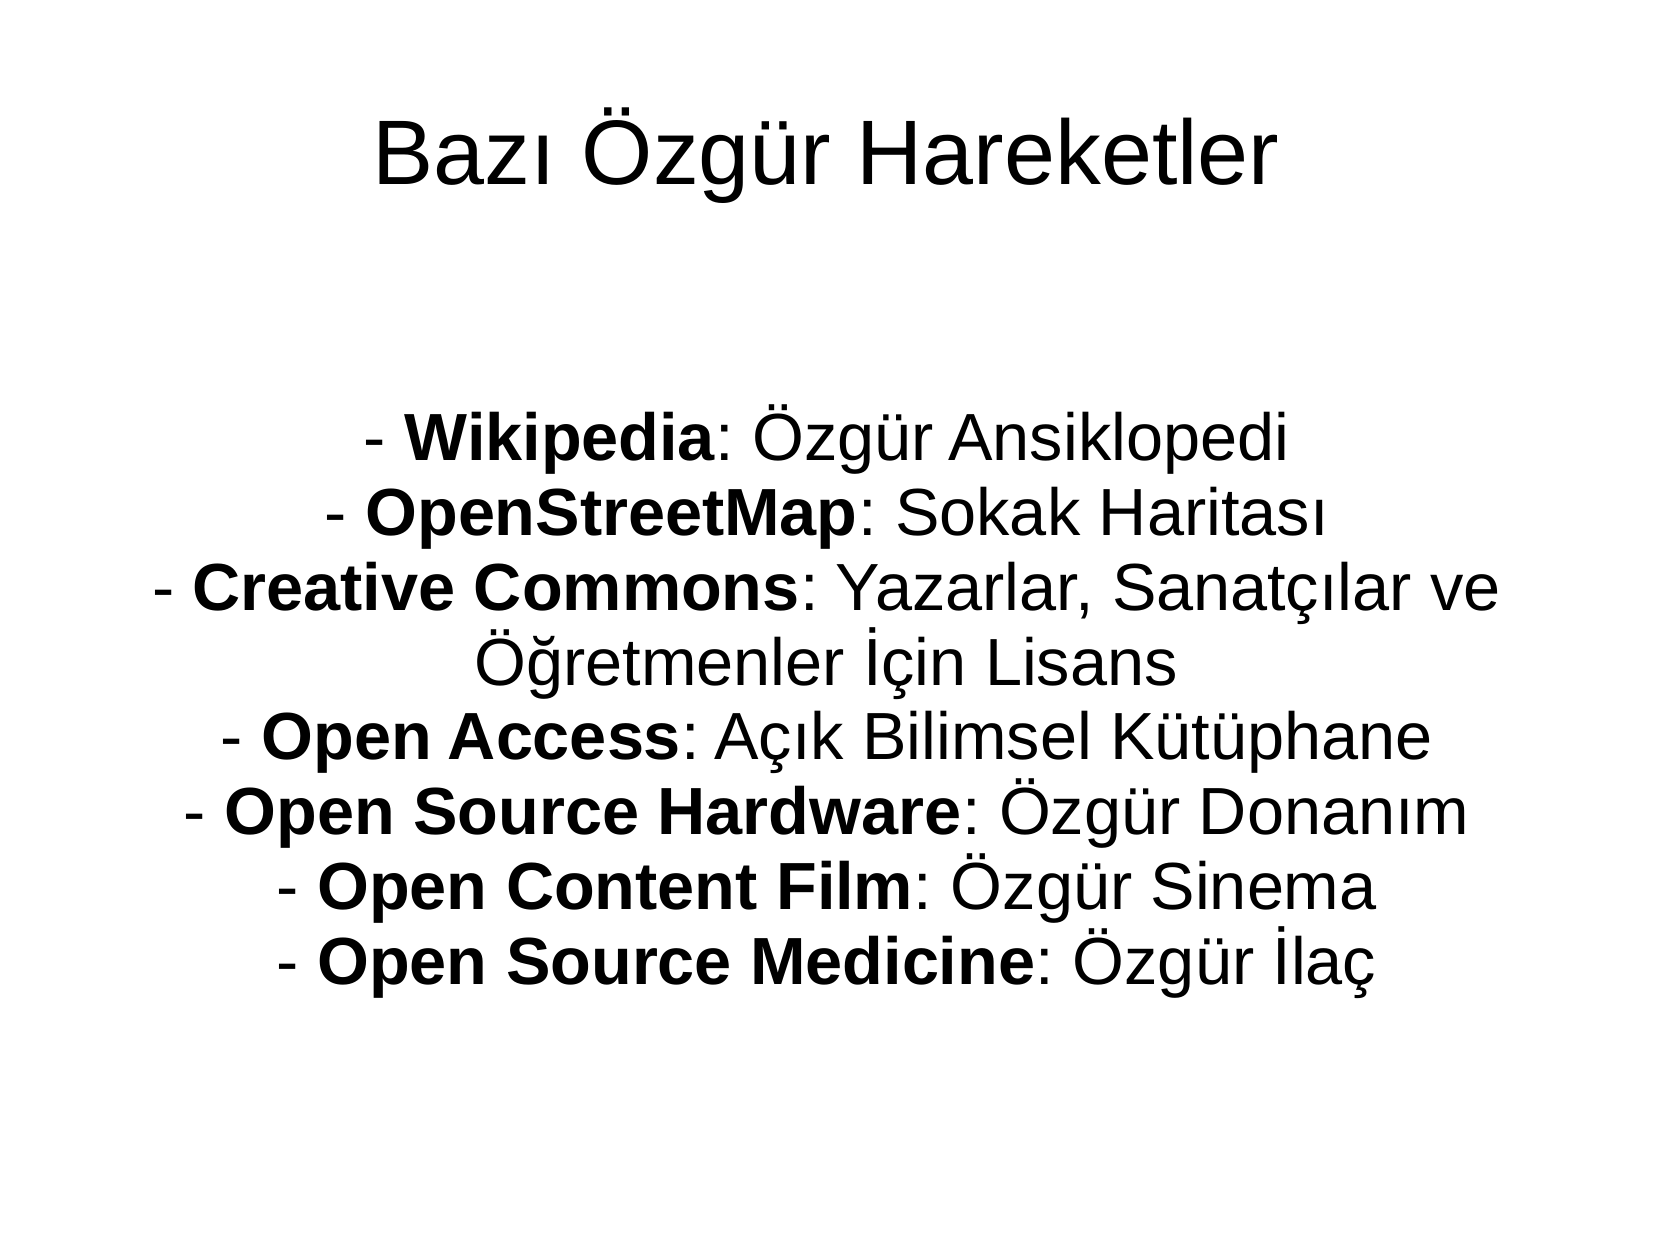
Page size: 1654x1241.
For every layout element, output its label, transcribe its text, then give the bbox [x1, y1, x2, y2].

subtitle - Wikipedia: Özgür Ansiklopedi - OpenStreetMap: Sokak Haritası - Creative Commons: Yazarlar, Sanatçılar ve Öğretmenler İçin Lisans - Open Access: Açık Bilimsel Kütüphane - Open Source Hardware: Özgür Donanım - Open Content Film: Özgür Sinema - Open Source Medicine: Özgür İlaç [82, 297, 1571, 1102]
title Bazı Özgür Hareketler [82, 56, 1571, 250]
